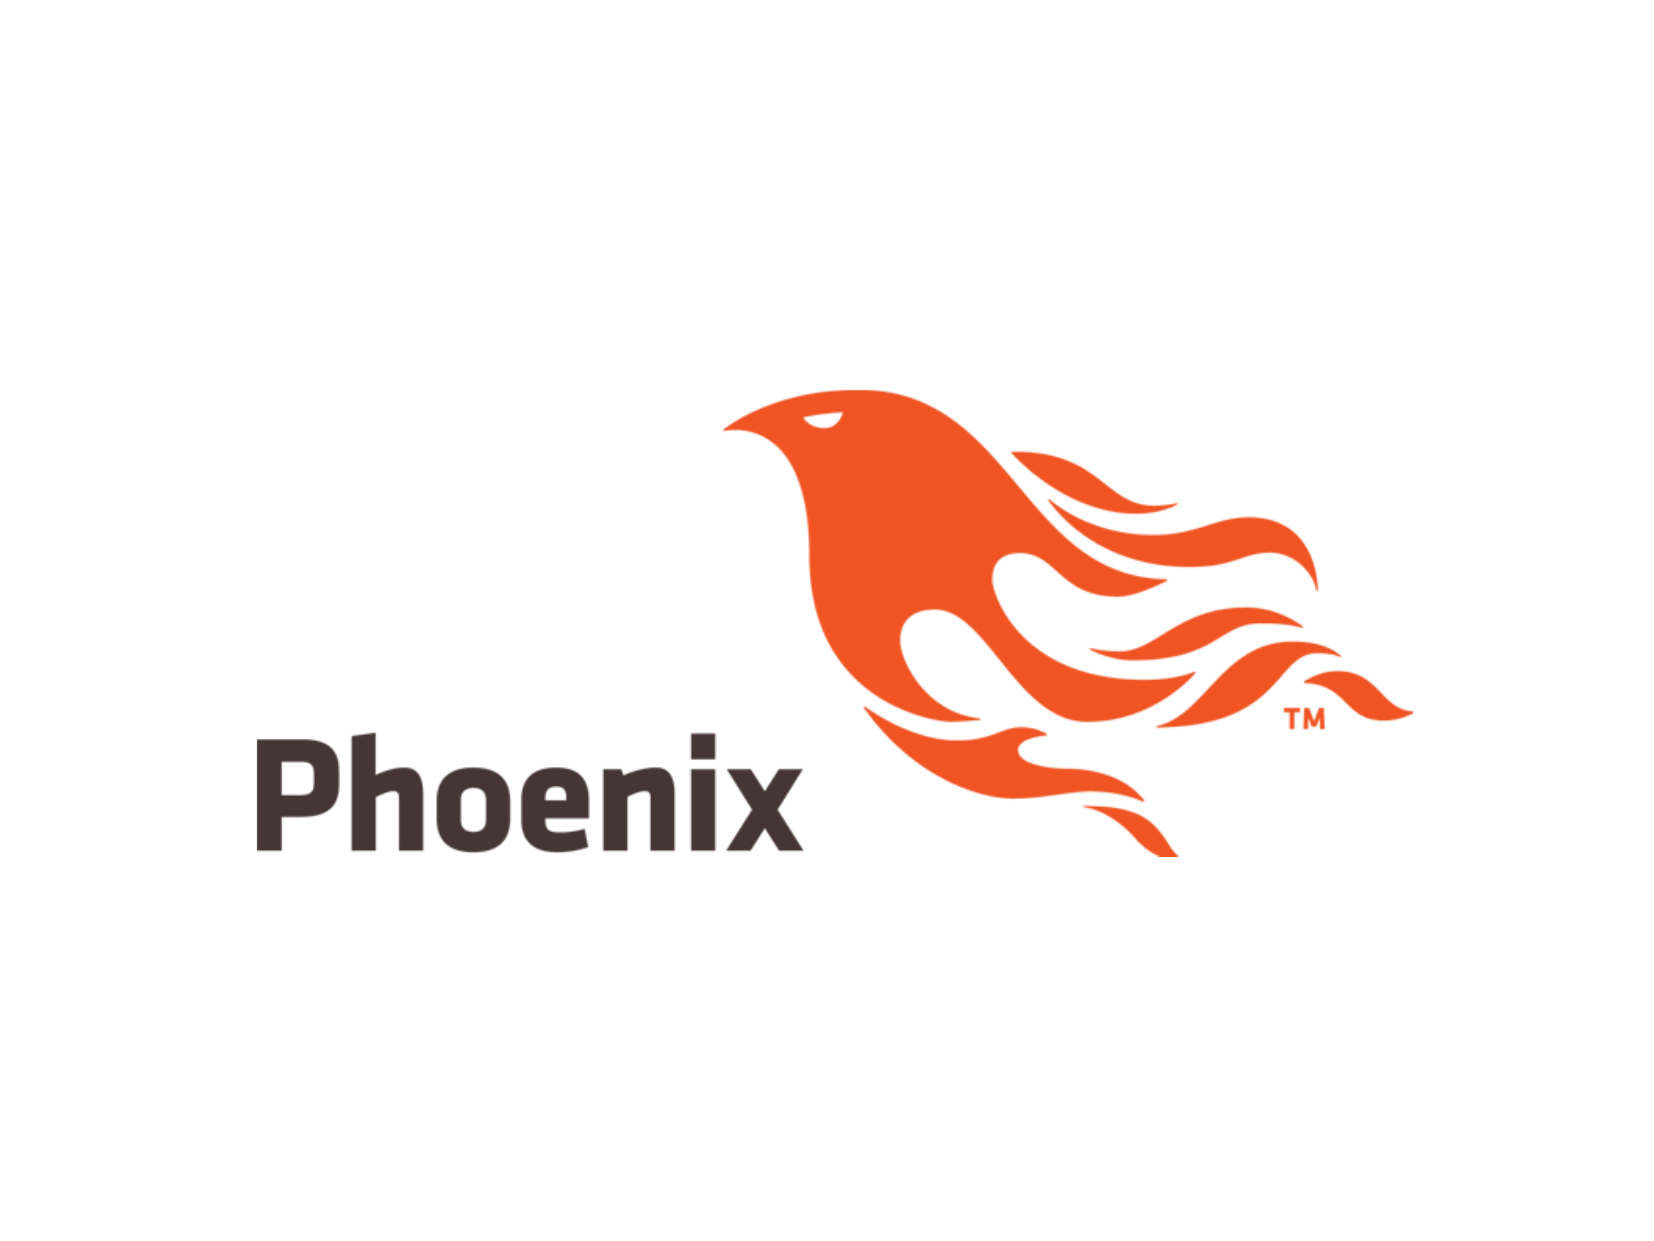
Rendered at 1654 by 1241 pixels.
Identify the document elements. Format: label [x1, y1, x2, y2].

picture [132, 387, 1539, 857]
